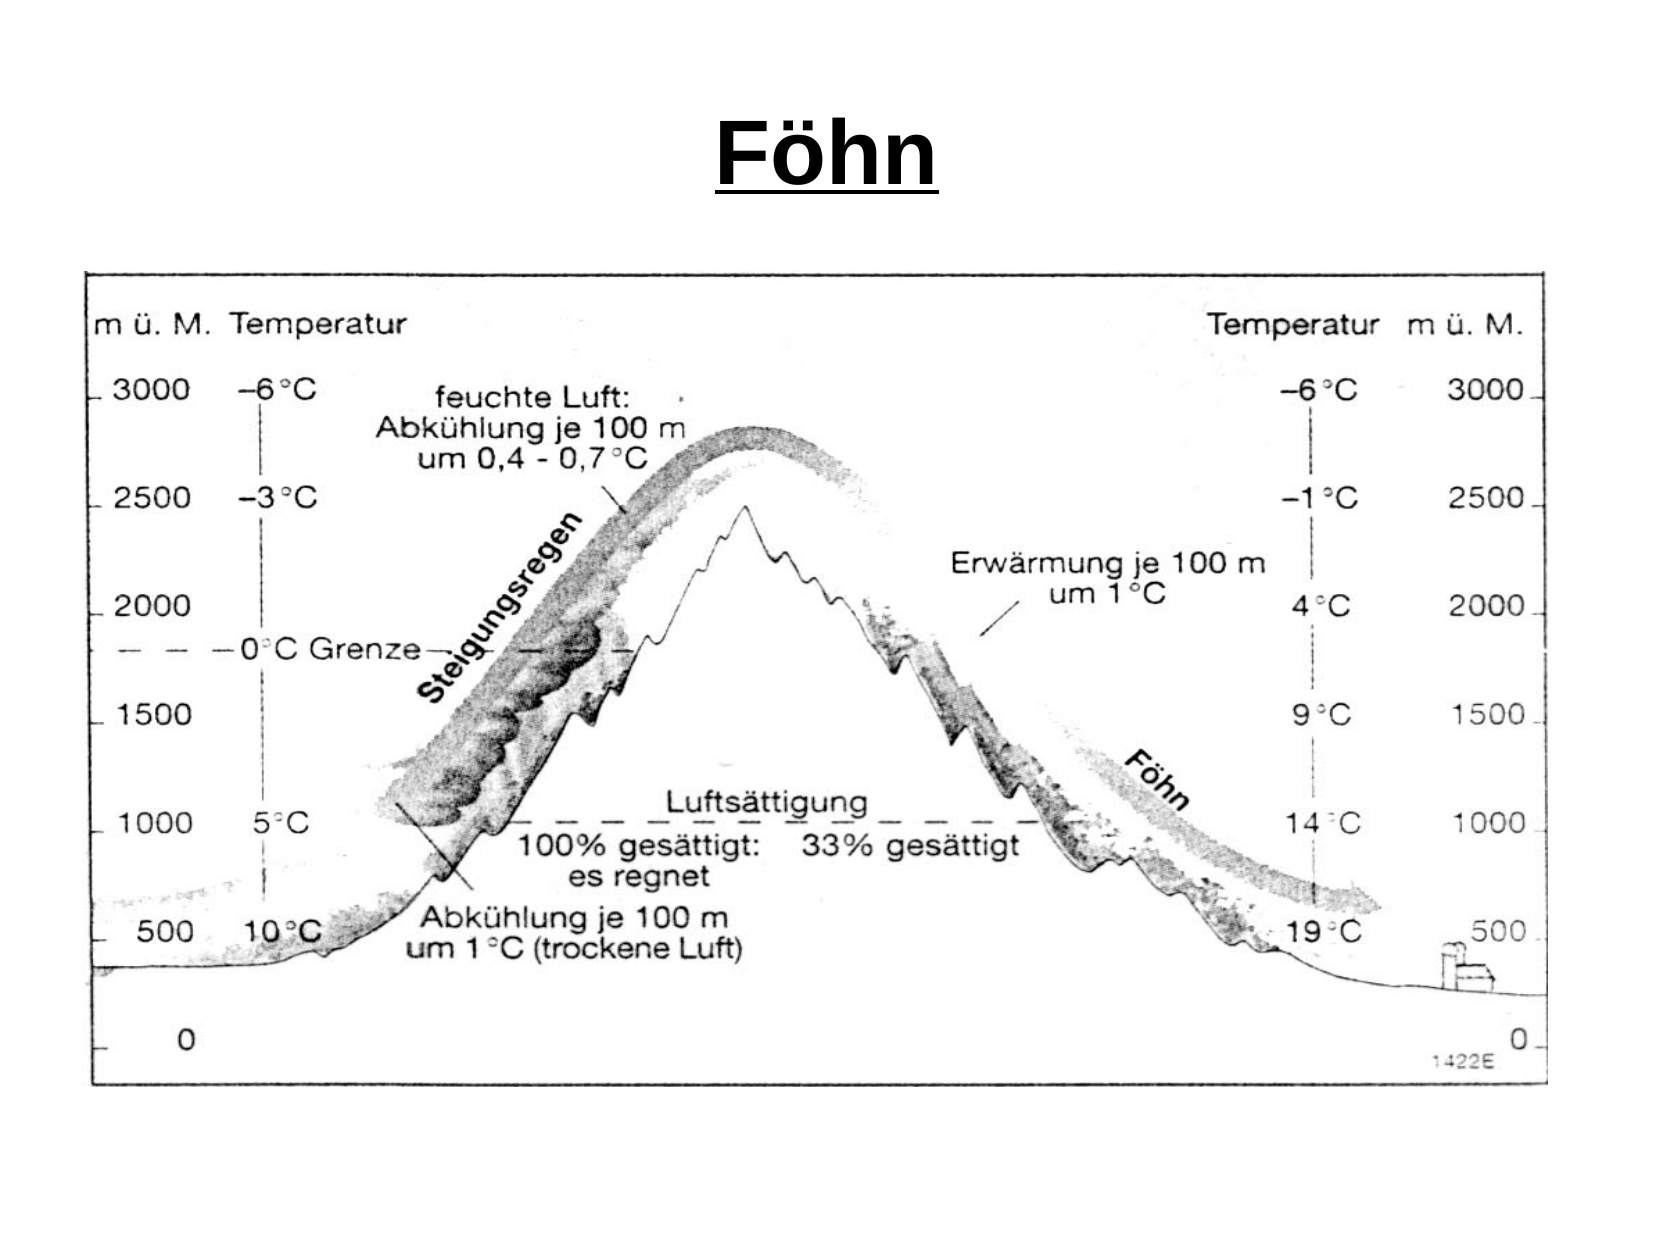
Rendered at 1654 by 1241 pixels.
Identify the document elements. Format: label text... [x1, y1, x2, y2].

title Föhn [82, 49, 1571, 257]
picture [82, 271, 1548, 1087]
